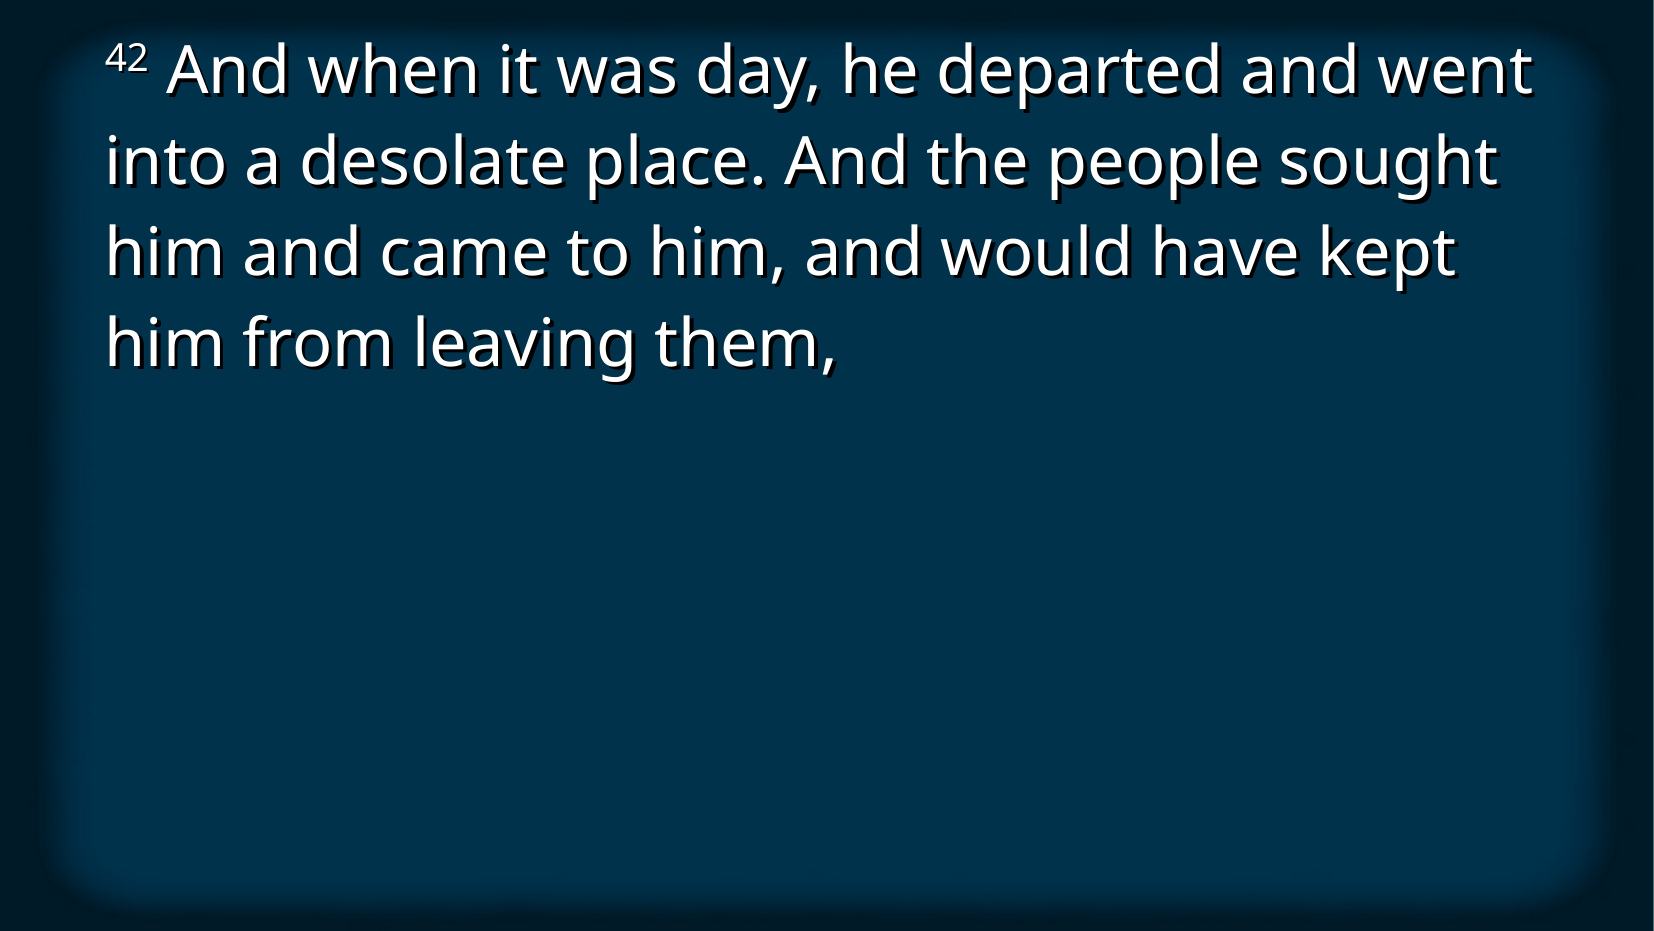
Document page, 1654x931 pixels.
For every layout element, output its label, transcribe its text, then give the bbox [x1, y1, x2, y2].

text_box 42 And when it was day, he departed and went into a desolate place. And the people sought him and came to him, and would have kept him from leaving them, [90, 15, 1591, 385]
picture [0, 0, 1654, 931]
